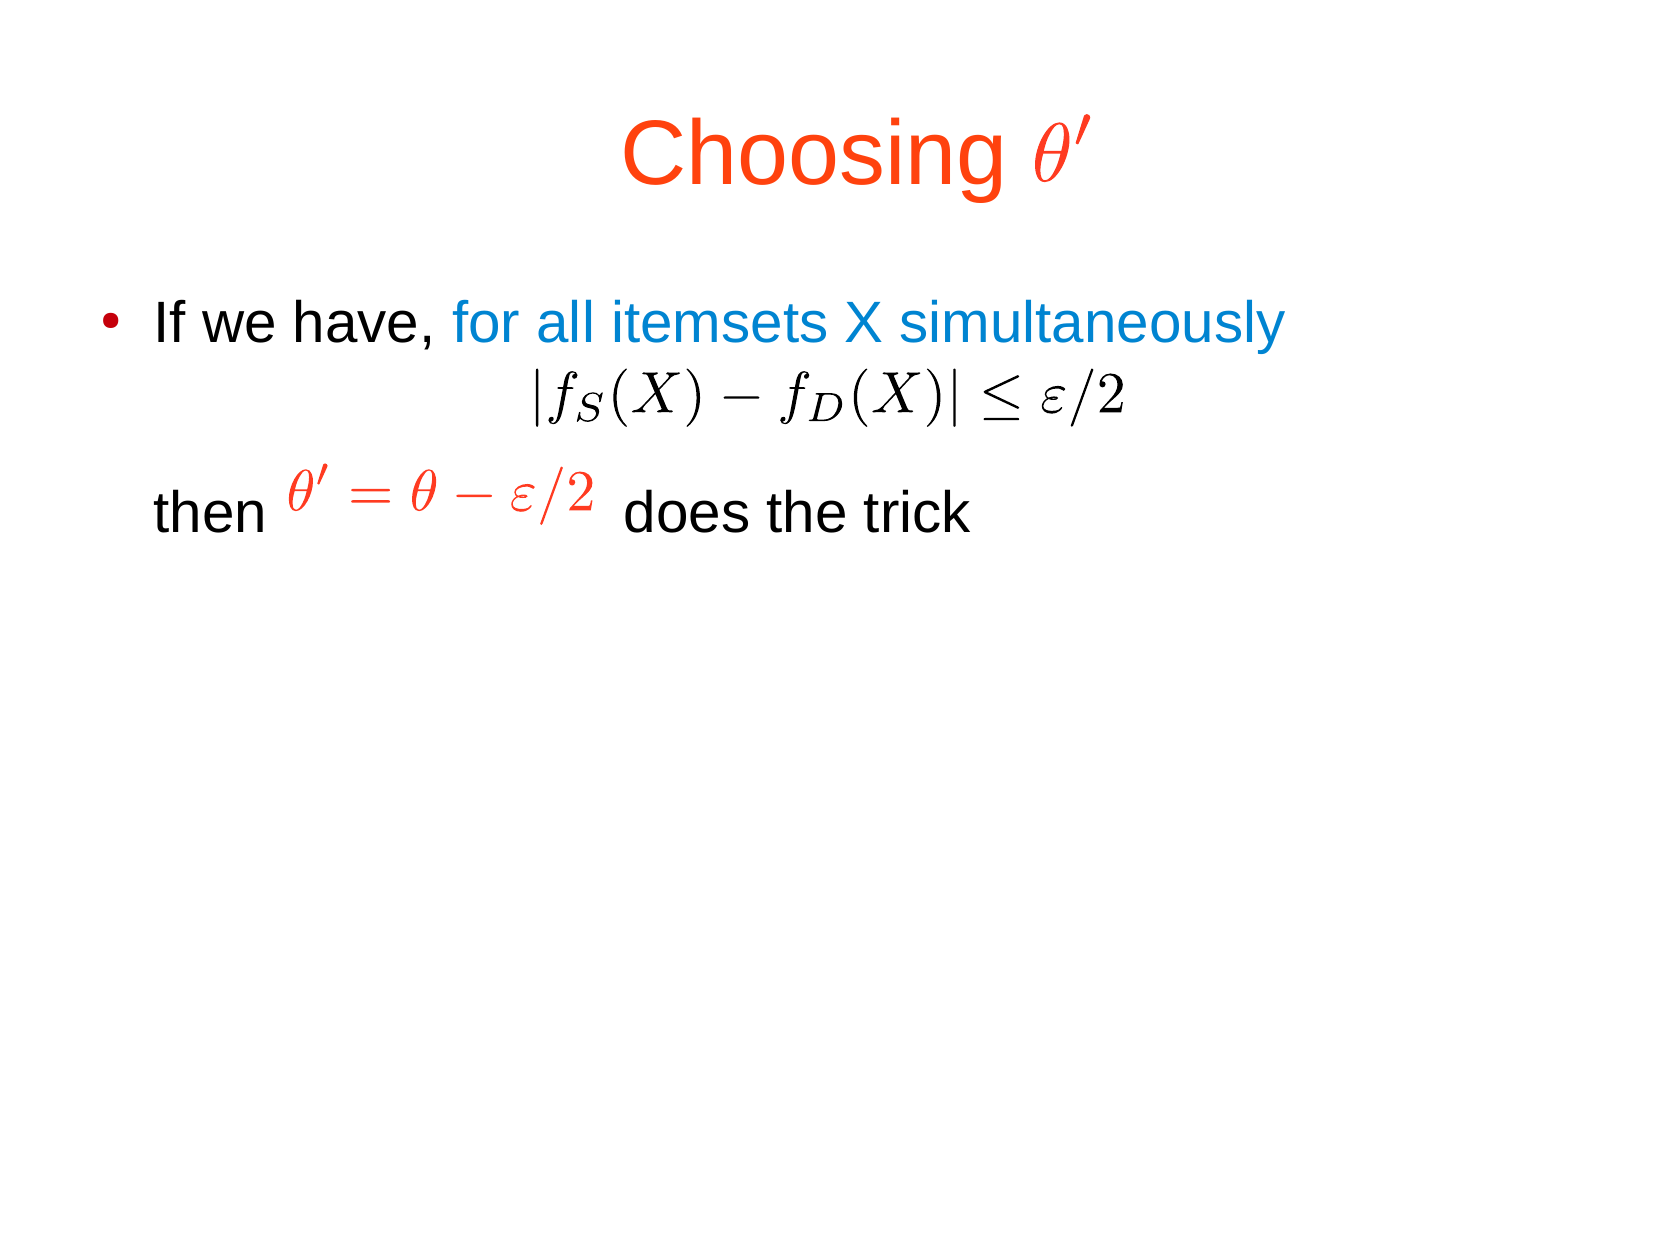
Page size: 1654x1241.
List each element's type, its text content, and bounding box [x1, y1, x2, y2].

title Choosing [82, 49, 1571, 257]
picture [288, 463, 593, 526]
picture [535, 368, 1123, 427]
list If we have, for all itemsets X simultaneously then does the trick [82, 290, 1538, 1171]
picture [1035, 114, 1091, 183]
